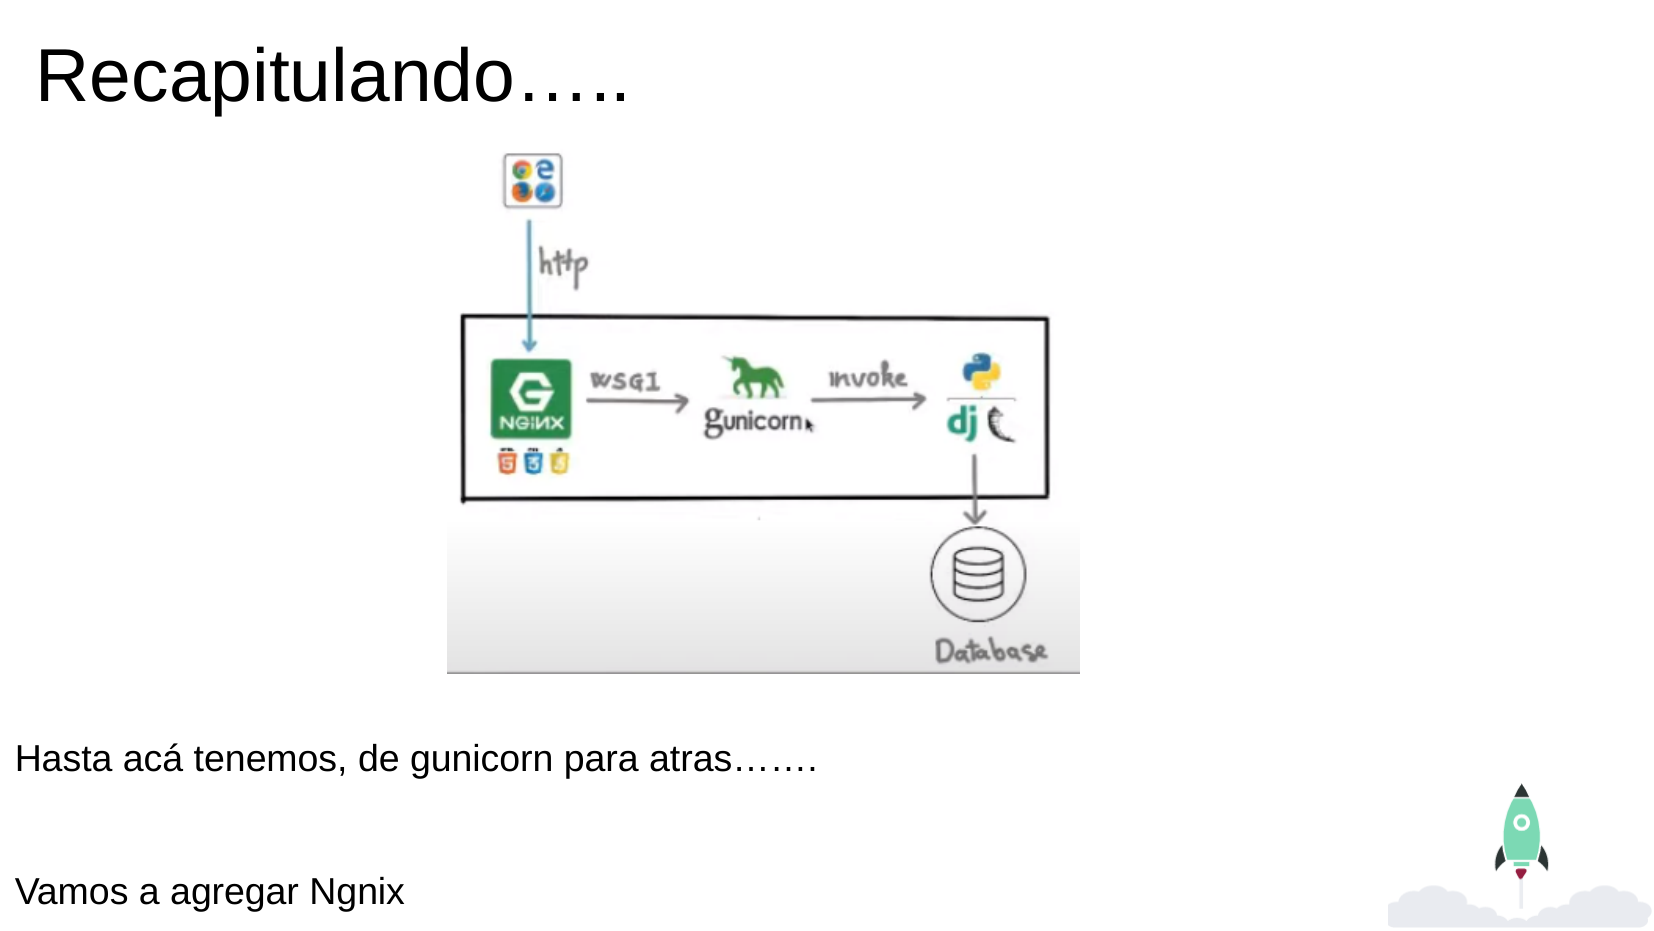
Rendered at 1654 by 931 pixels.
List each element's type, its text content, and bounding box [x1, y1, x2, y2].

text_box Recapitulando….. [0, 0, 1654, 151]
picture [447, 138, 1080, 674]
text_box Hasta acá tenemos, de gunicorn para atras……. Vamos a agregar Ngnix [0, 729, 1654, 931]
